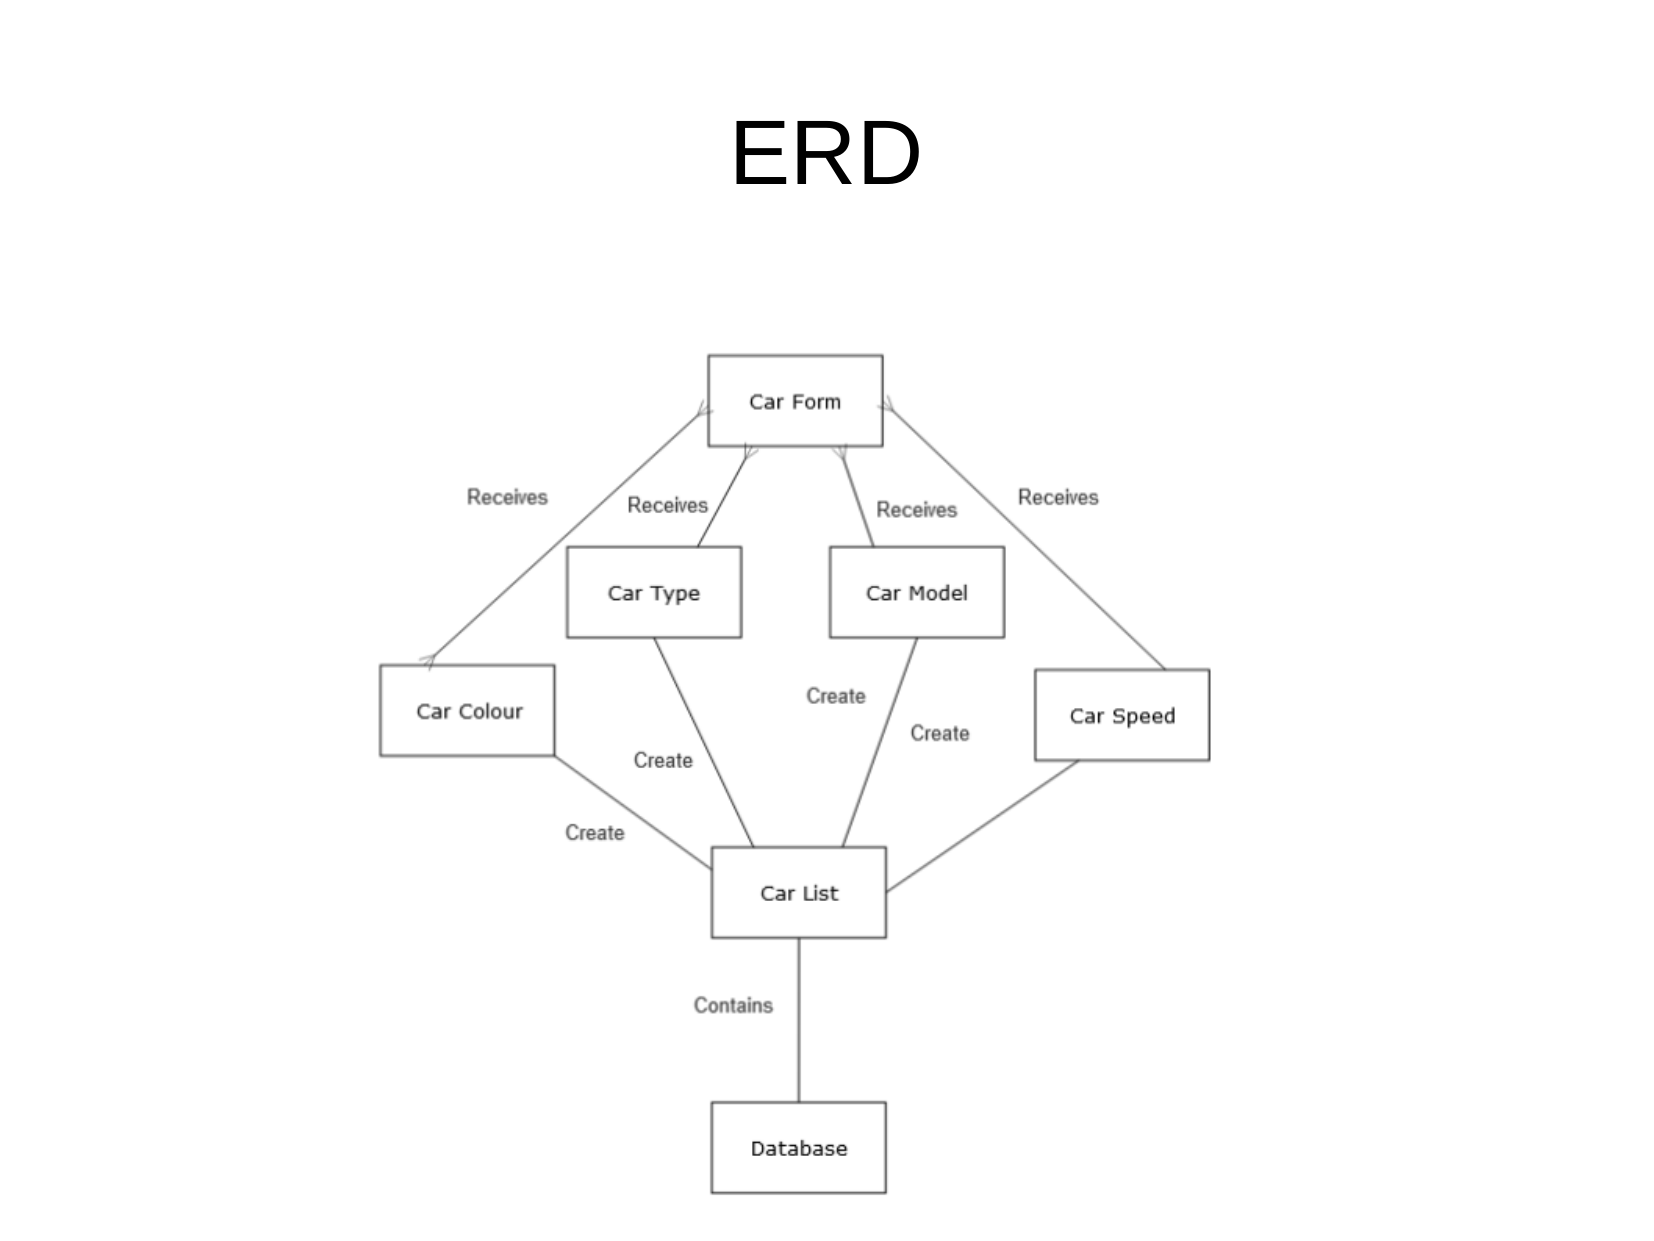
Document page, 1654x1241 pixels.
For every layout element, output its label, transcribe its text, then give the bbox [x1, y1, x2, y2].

title ERD [82, 49, 1571, 257]
picture [160, 330, 1536, 1217]
